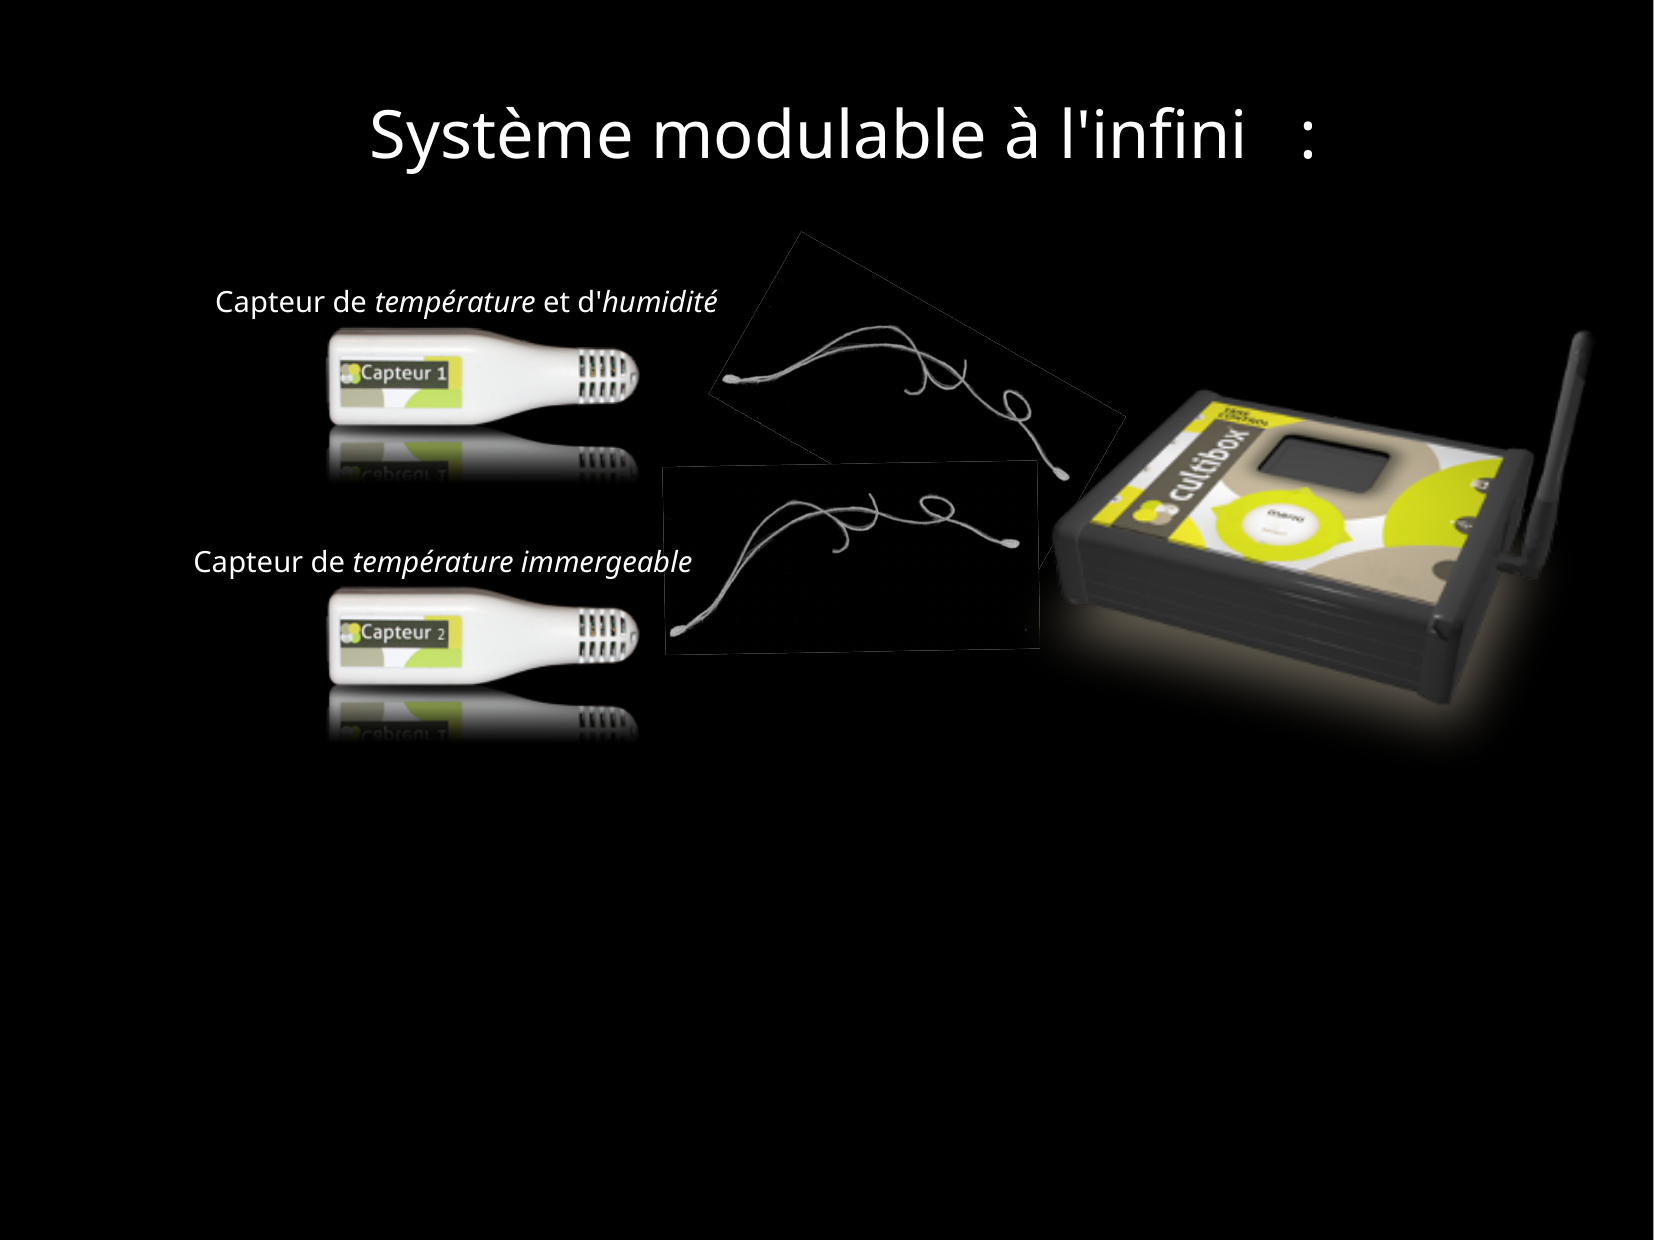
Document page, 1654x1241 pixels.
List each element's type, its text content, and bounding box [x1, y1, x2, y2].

title Système modulable à l'infini : [70, 29, 1619, 237]
title Capteur de température immergeable [153, 507, 733, 615]
picture [306, 615, 662, 777]
picture [306, 231, 1596, 780]
title Capteur de température et d'humidité [177, 248, 756, 355]
